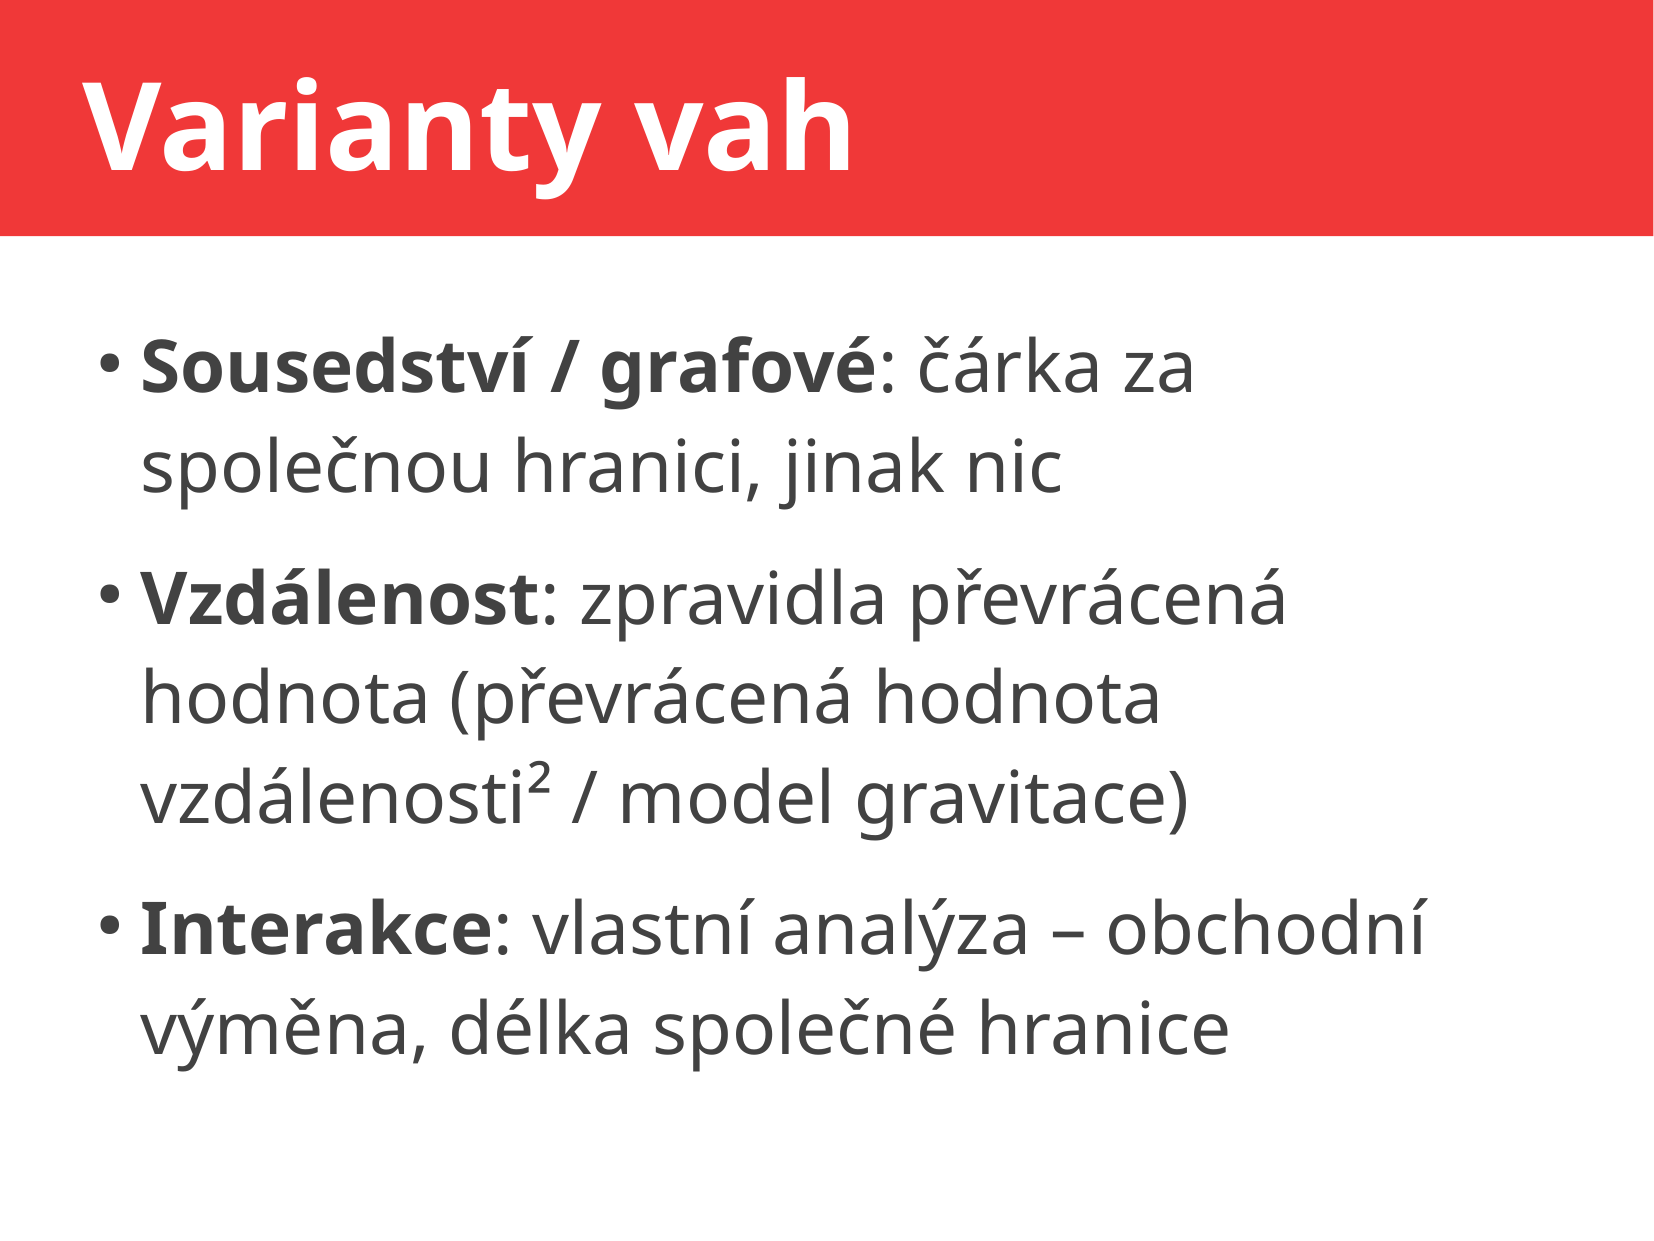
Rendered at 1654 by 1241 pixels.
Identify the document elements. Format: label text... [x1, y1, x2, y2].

title Varianty vah [82, 19, 1571, 227]
list Sousedství / grafové: čárka za společnou hranici, jinak nic Vzdálenost: zpravidla převrácená hodnota (převrácená hodnota vzdálenosti² / model gravitace) Interakce: vlastní analýza – obchodní výměna, délka společné hranice [82, 314, 1563, 1080]
